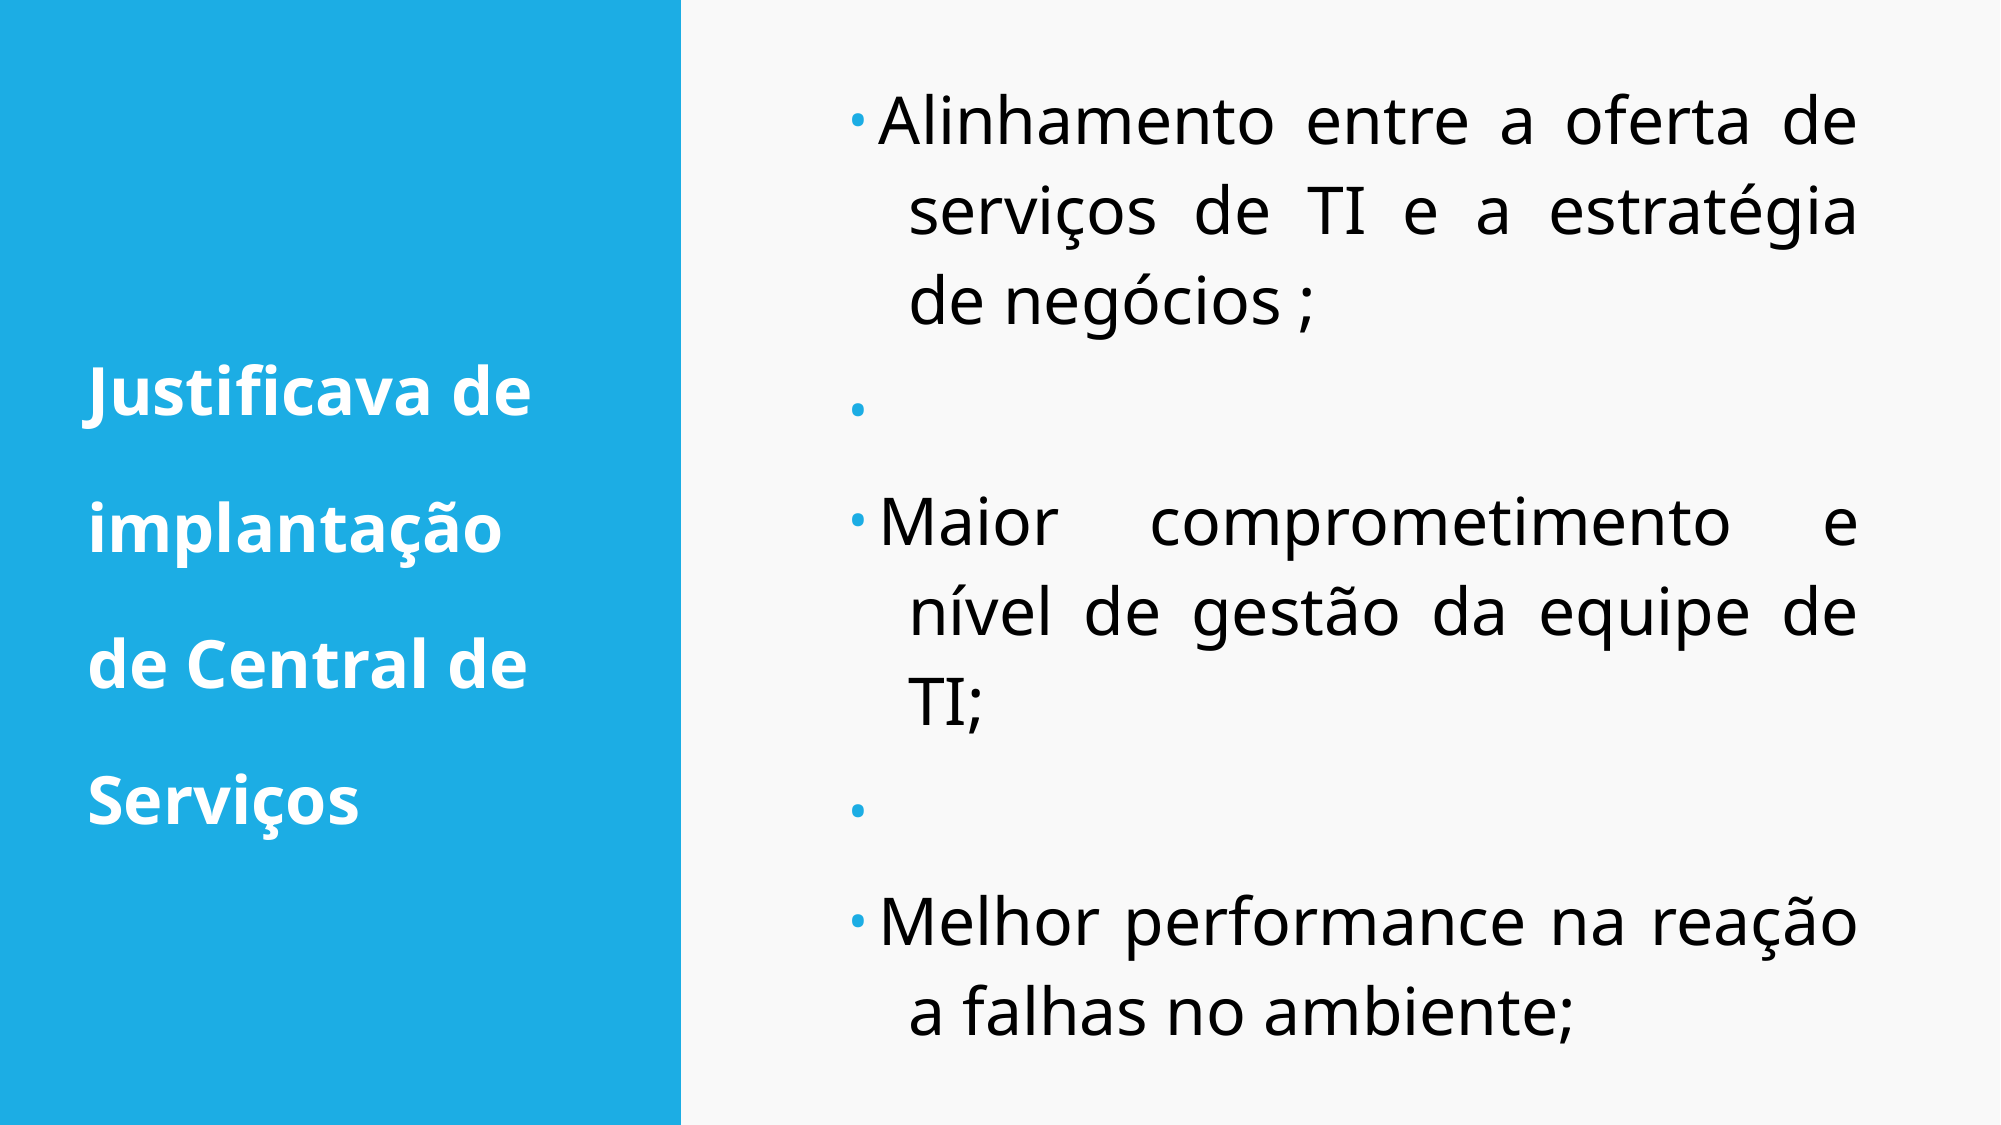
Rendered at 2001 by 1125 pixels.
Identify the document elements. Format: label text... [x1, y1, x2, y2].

text_box Justificava de implantação de Central de Serviços [72, 143, 609, 1000]
text_box [0, 0, 2000, 1125]
text_box Alinhamento entre a oferta de serviços de TI e a estratégia de negócios ; Maior comprometimento e nível de gestão da equipe de TI; Melhor performance na reação a falhas no ambiente; [819, 66, 1875, 1063]
